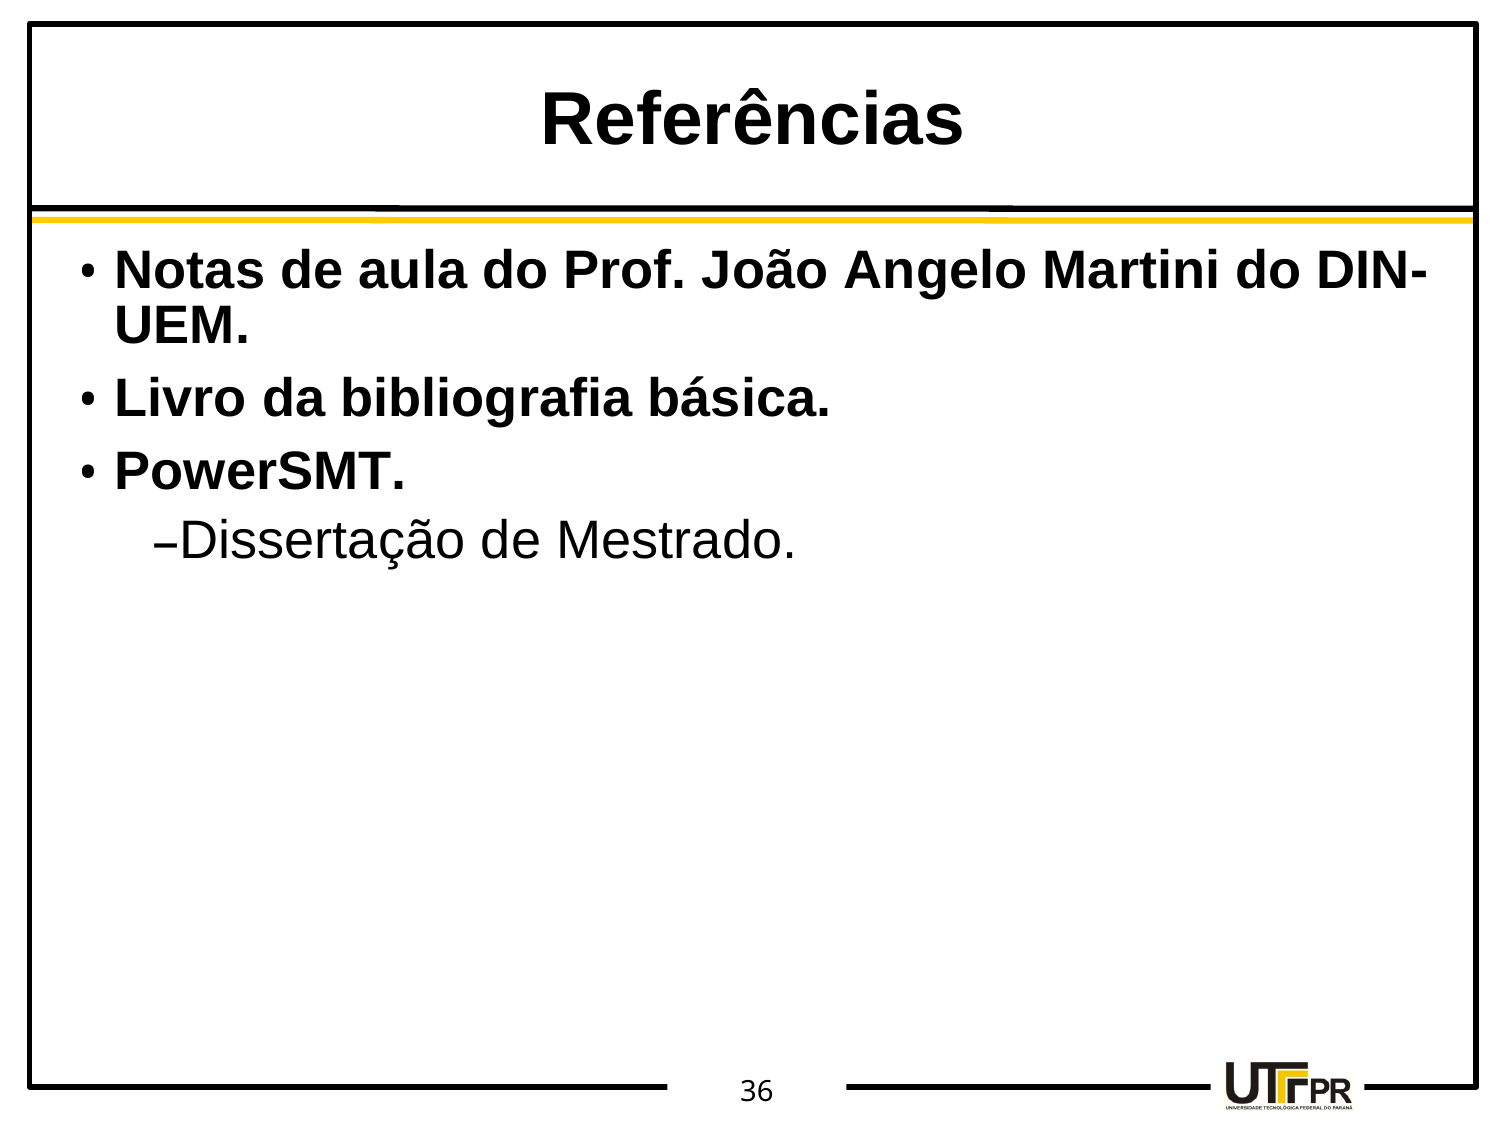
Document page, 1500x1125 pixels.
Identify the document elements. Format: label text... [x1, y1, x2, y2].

title Referências [29, 47, 1477, 195]
list Notas de aula do Prof. João Angelo Martini do DIN-UEM. Livro da bibliografia básica. PowerSMT. Dissertação de Mestrado. [41, 245, 1471, 1040]
picture [1225, 1062, 1353, 1110]
